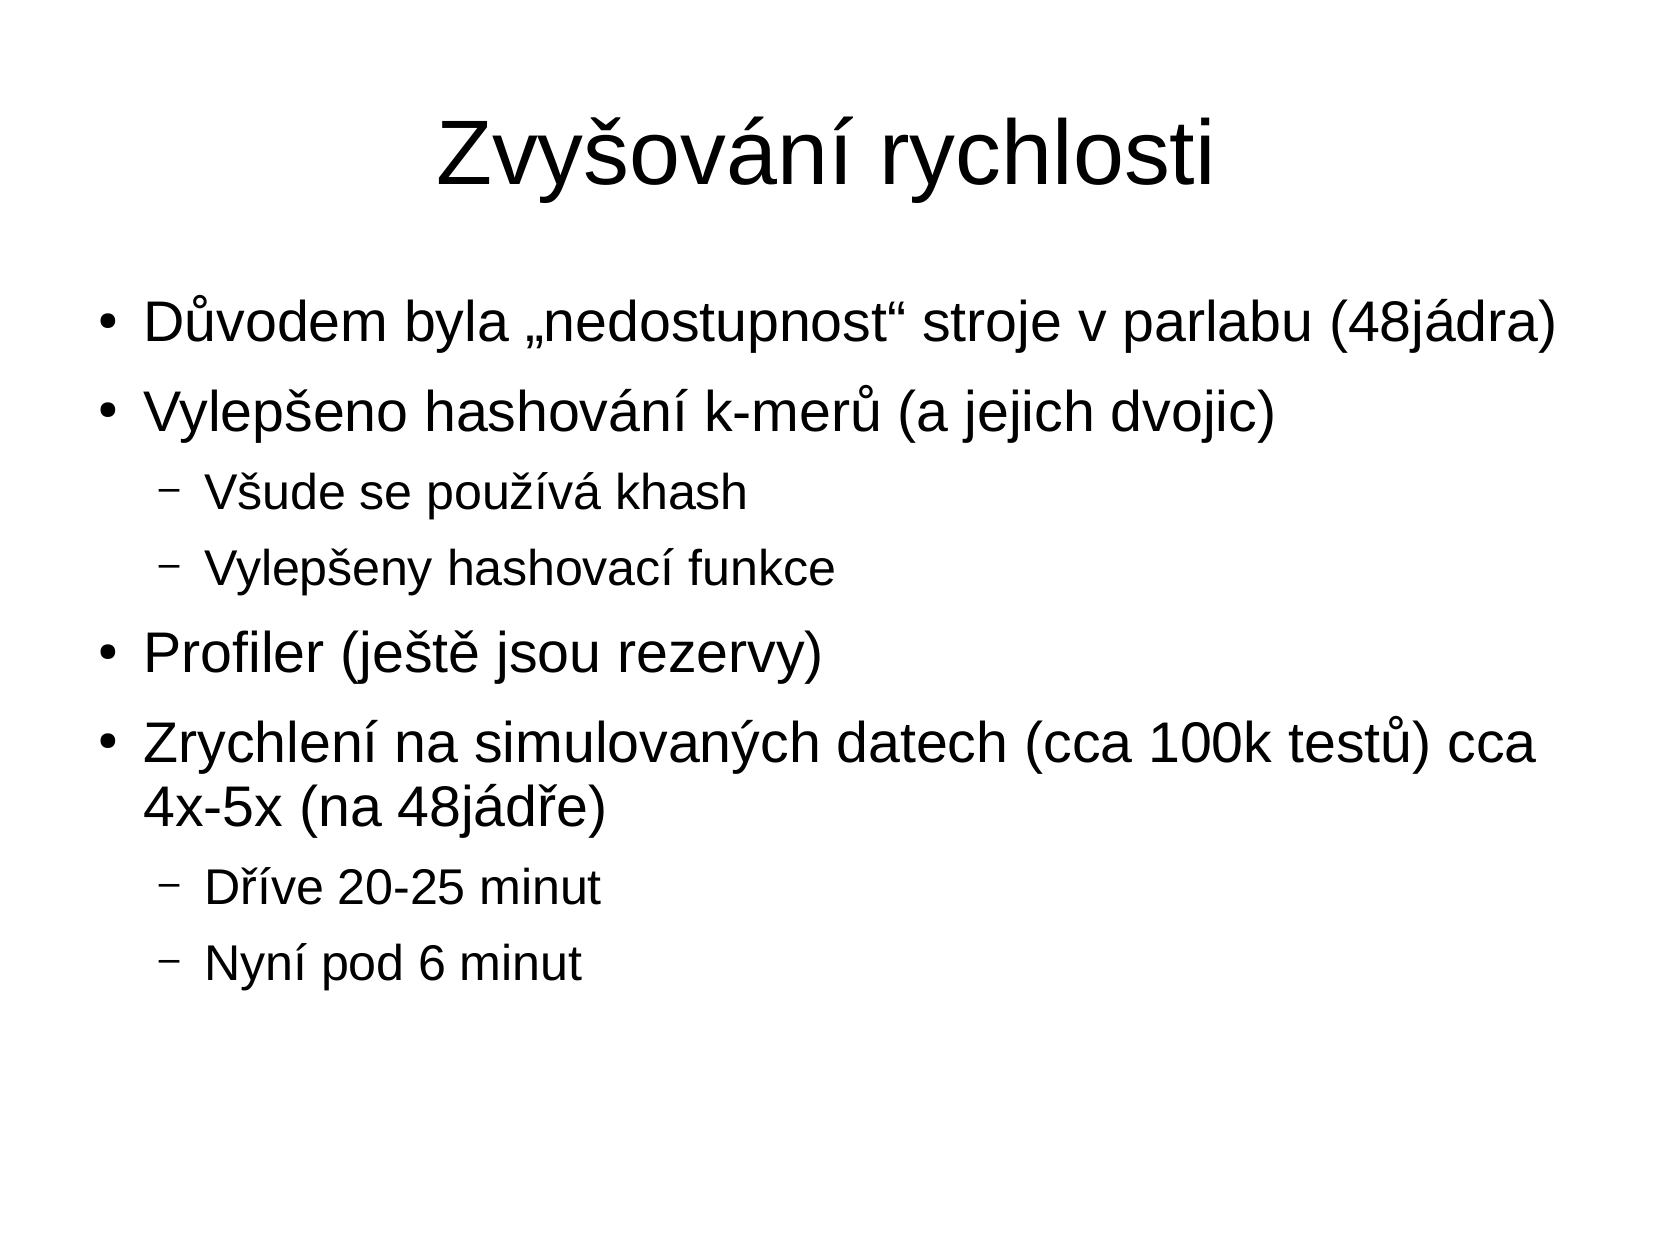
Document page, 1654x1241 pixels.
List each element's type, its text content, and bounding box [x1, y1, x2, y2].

title Zvyšování rychlosti [82, 49, 1571, 257]
list Důvodem byla „nedostupnost“ stroje v parlabu (48jádra) Vylepšeno hashování k-merů (a jejich dvojic) Všude se používá khash Vylepšeny hashovací funkce Profiler (ještě jsou rezervy) Zrychlení na simulovaných datech (cca 100k testů) cca 4x-5x (na 48jádře) Dříve 20-25 minut Nyní pod 6 minut [82, 290, 1571, 1010]
